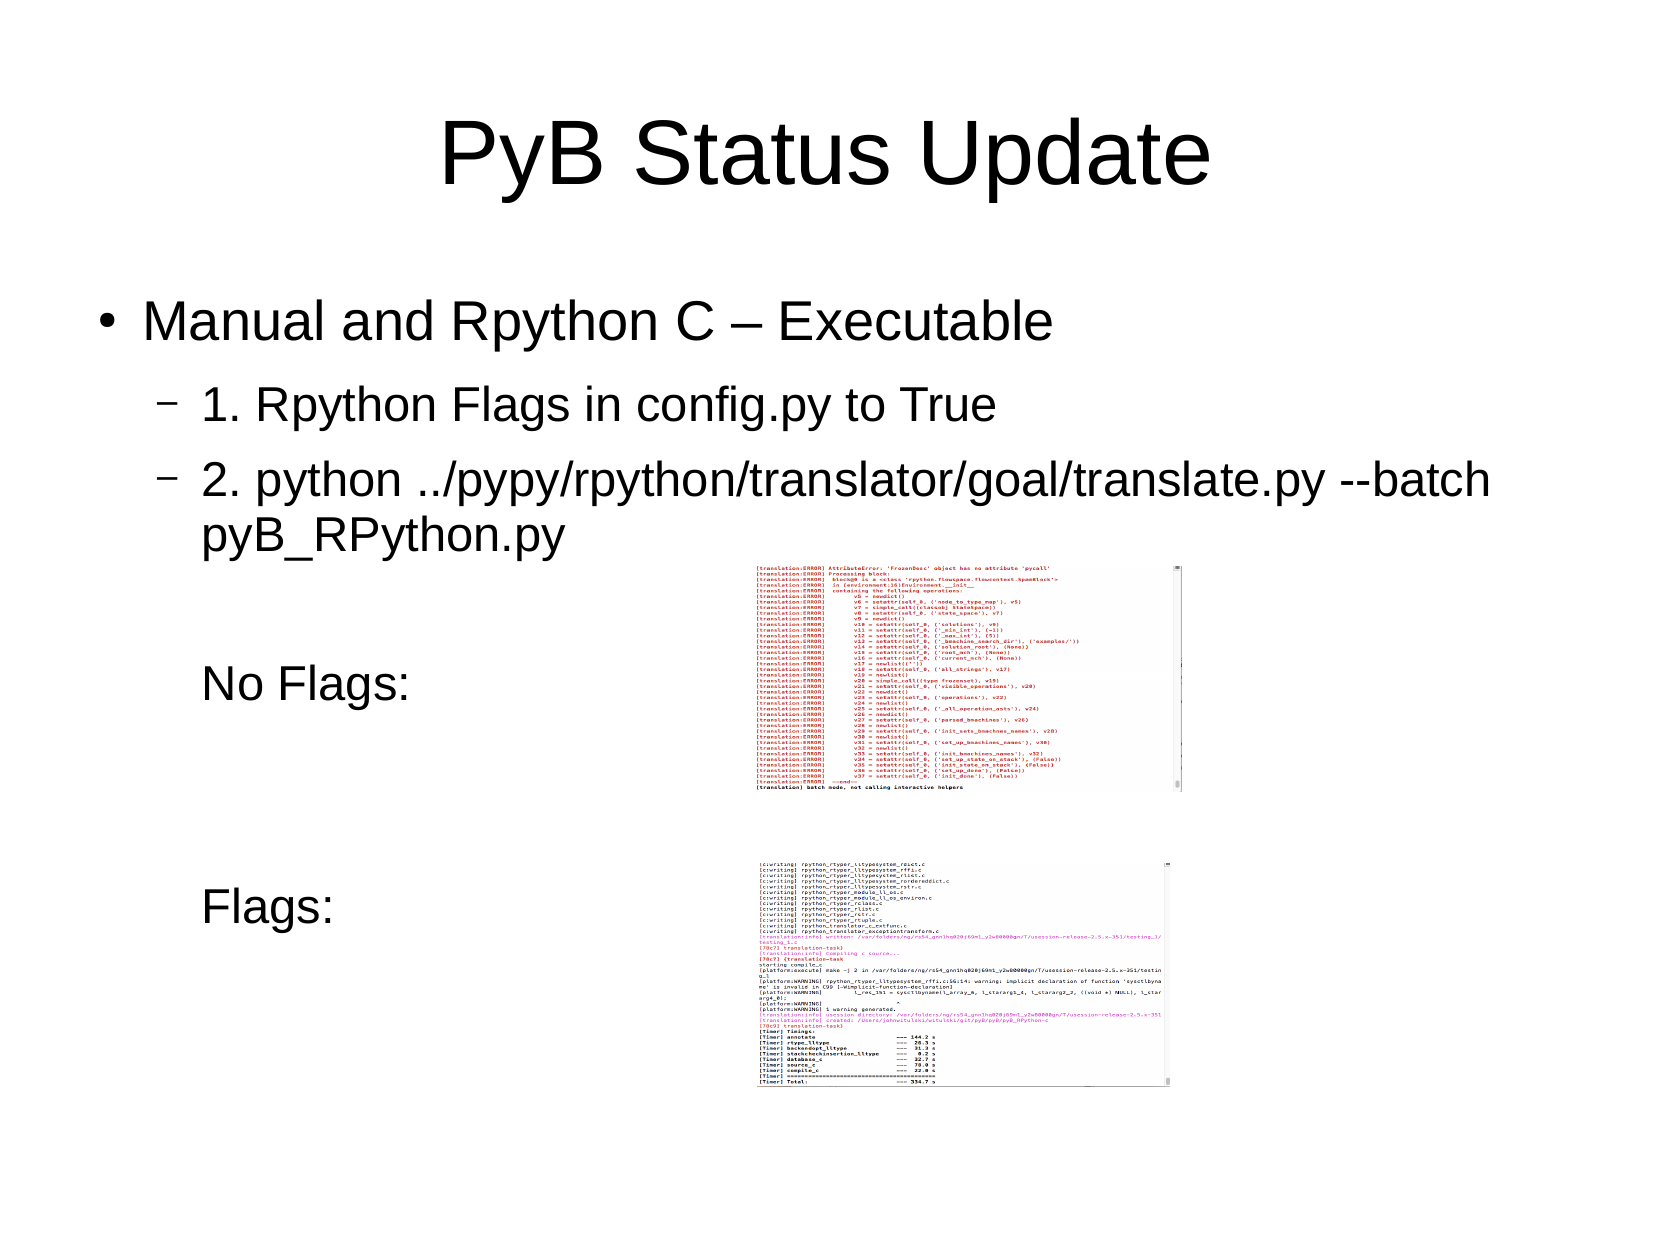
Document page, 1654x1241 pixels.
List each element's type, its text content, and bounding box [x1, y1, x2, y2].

title PyB Status Update [82, 49, 1571, 257]
picture [757, 863, 1170, 1087]
list Manual and Rpython C – Executable 1. Rpython Flags in config.py to True 2. python ../pypy/rpython/translator/goal/translate.py --batch pyB_RPython.py No Flags: Flags: [82, 290, 1571, 1010]
picture [755, 566, 1182, 792]
